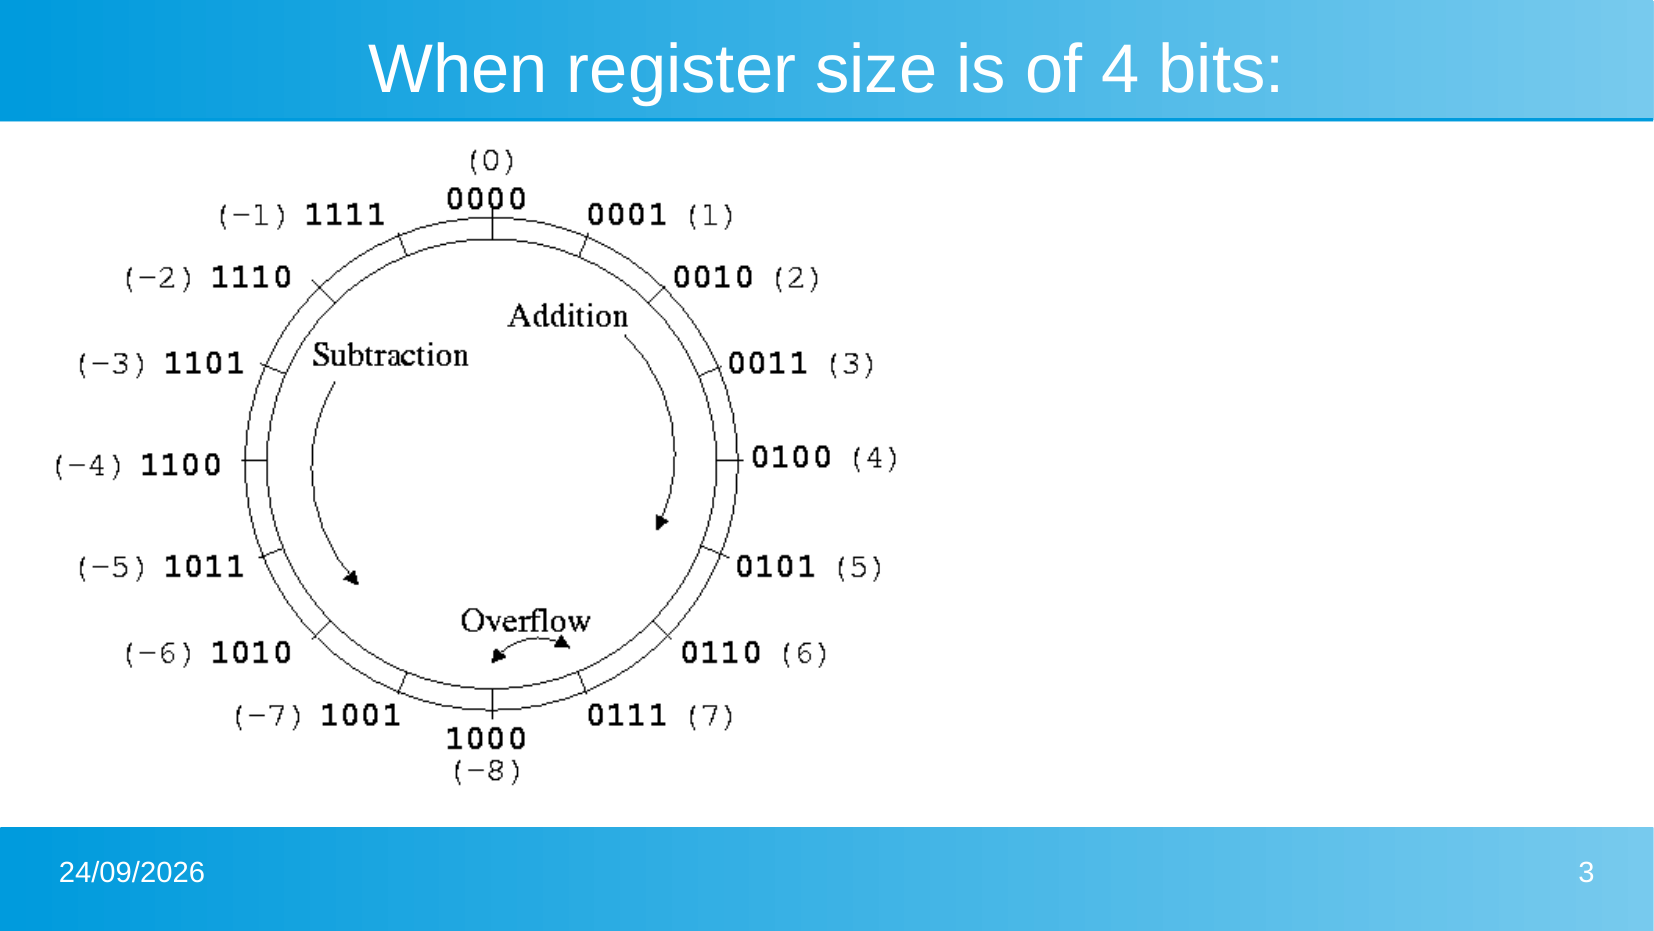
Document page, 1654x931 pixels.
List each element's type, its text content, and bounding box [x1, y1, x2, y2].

title When register size is of 4 bits: [59, 29, 1595, 108]
picture [46, 147, 916, 790]
